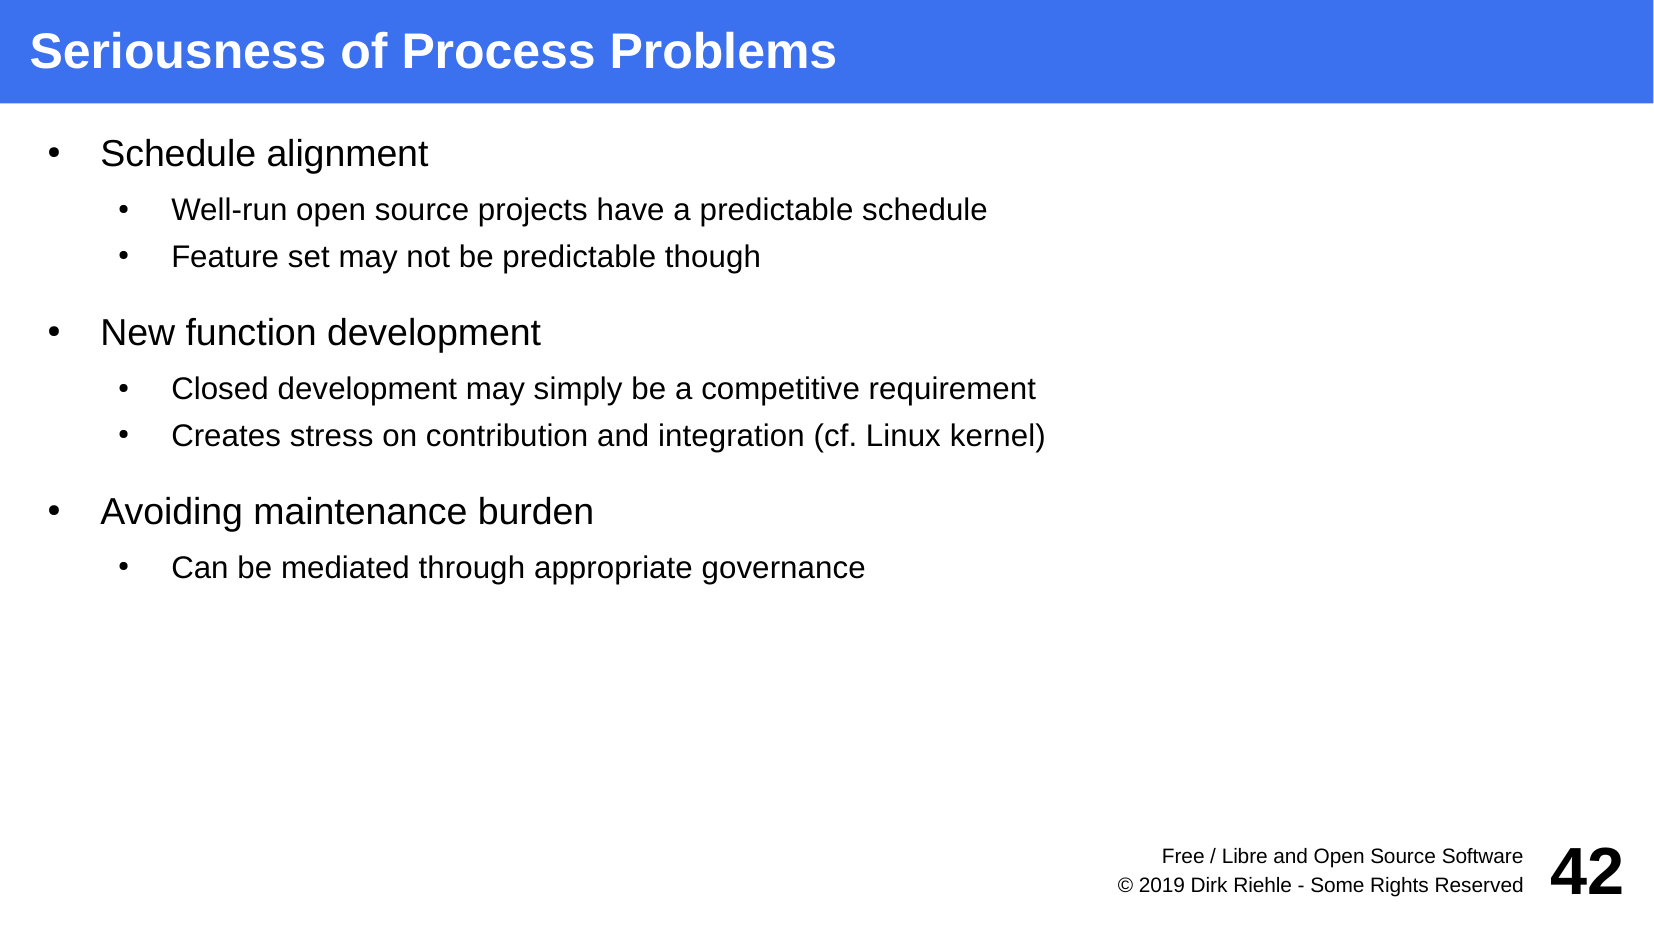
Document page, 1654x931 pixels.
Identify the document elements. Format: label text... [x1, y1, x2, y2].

title Seriousness of Process Problems [0, 0, 1654, 104]
list Schedule alignment Well-run open source projects have a predictable schedule Feature set may not be predictable though New function development Closed development may simply be a competitive requirement Creates stress on contribution and integration (cf. Linux kernel) Avoiding maintenance burden Can be mediated through appropriate governance [29, 132, 1625, 813]
